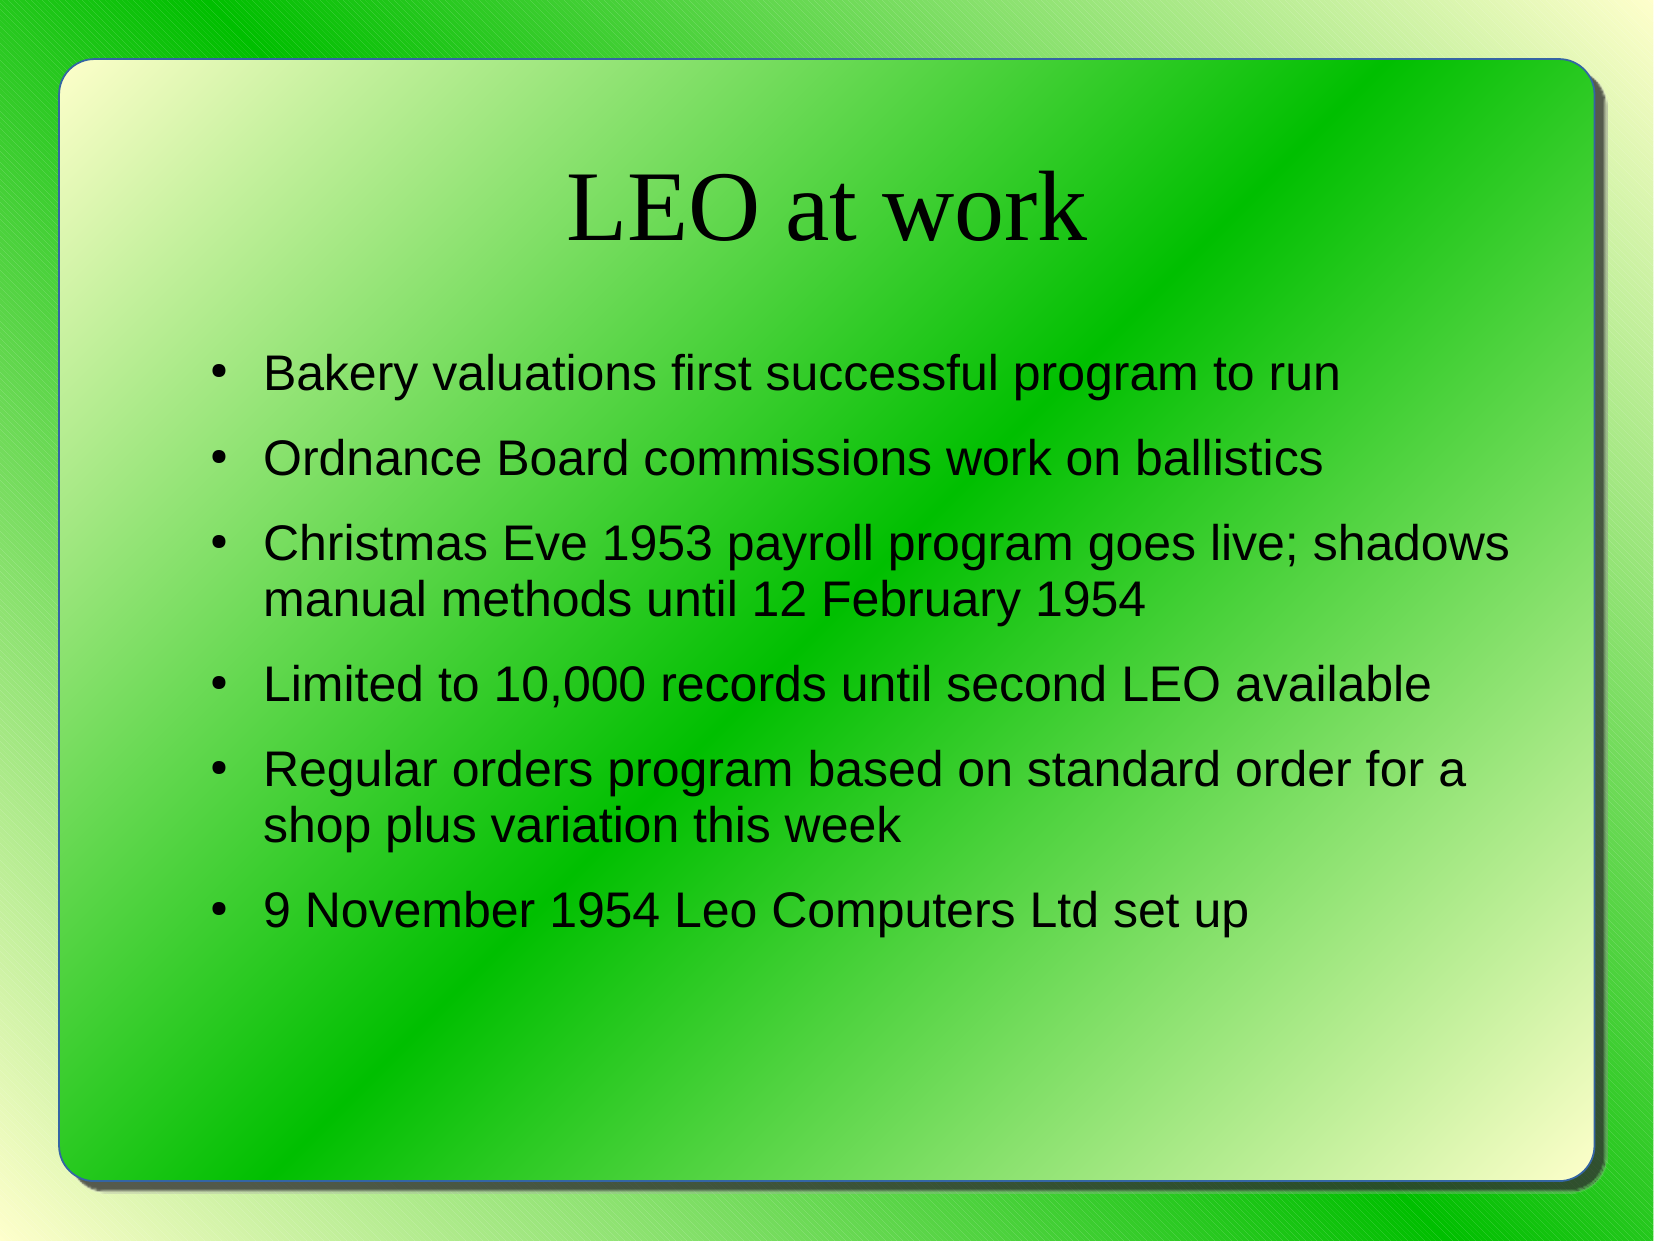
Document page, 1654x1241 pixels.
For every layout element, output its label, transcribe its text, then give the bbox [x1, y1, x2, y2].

list Bakery valuations first successful program to run Ordnance Board commissions work on ballistics Christmas Eve 1953 payroll program goes live; shadows manual methods until 12 February 1954 Limited to 10,000 records until second LEO available Regular orders program based on standard order for a shop plus variation this week 9 November 1954 Leo Computers Ltd set up [121, 344, 1534, 1127]
title LEO at work [121, 102, 1534, 310]
